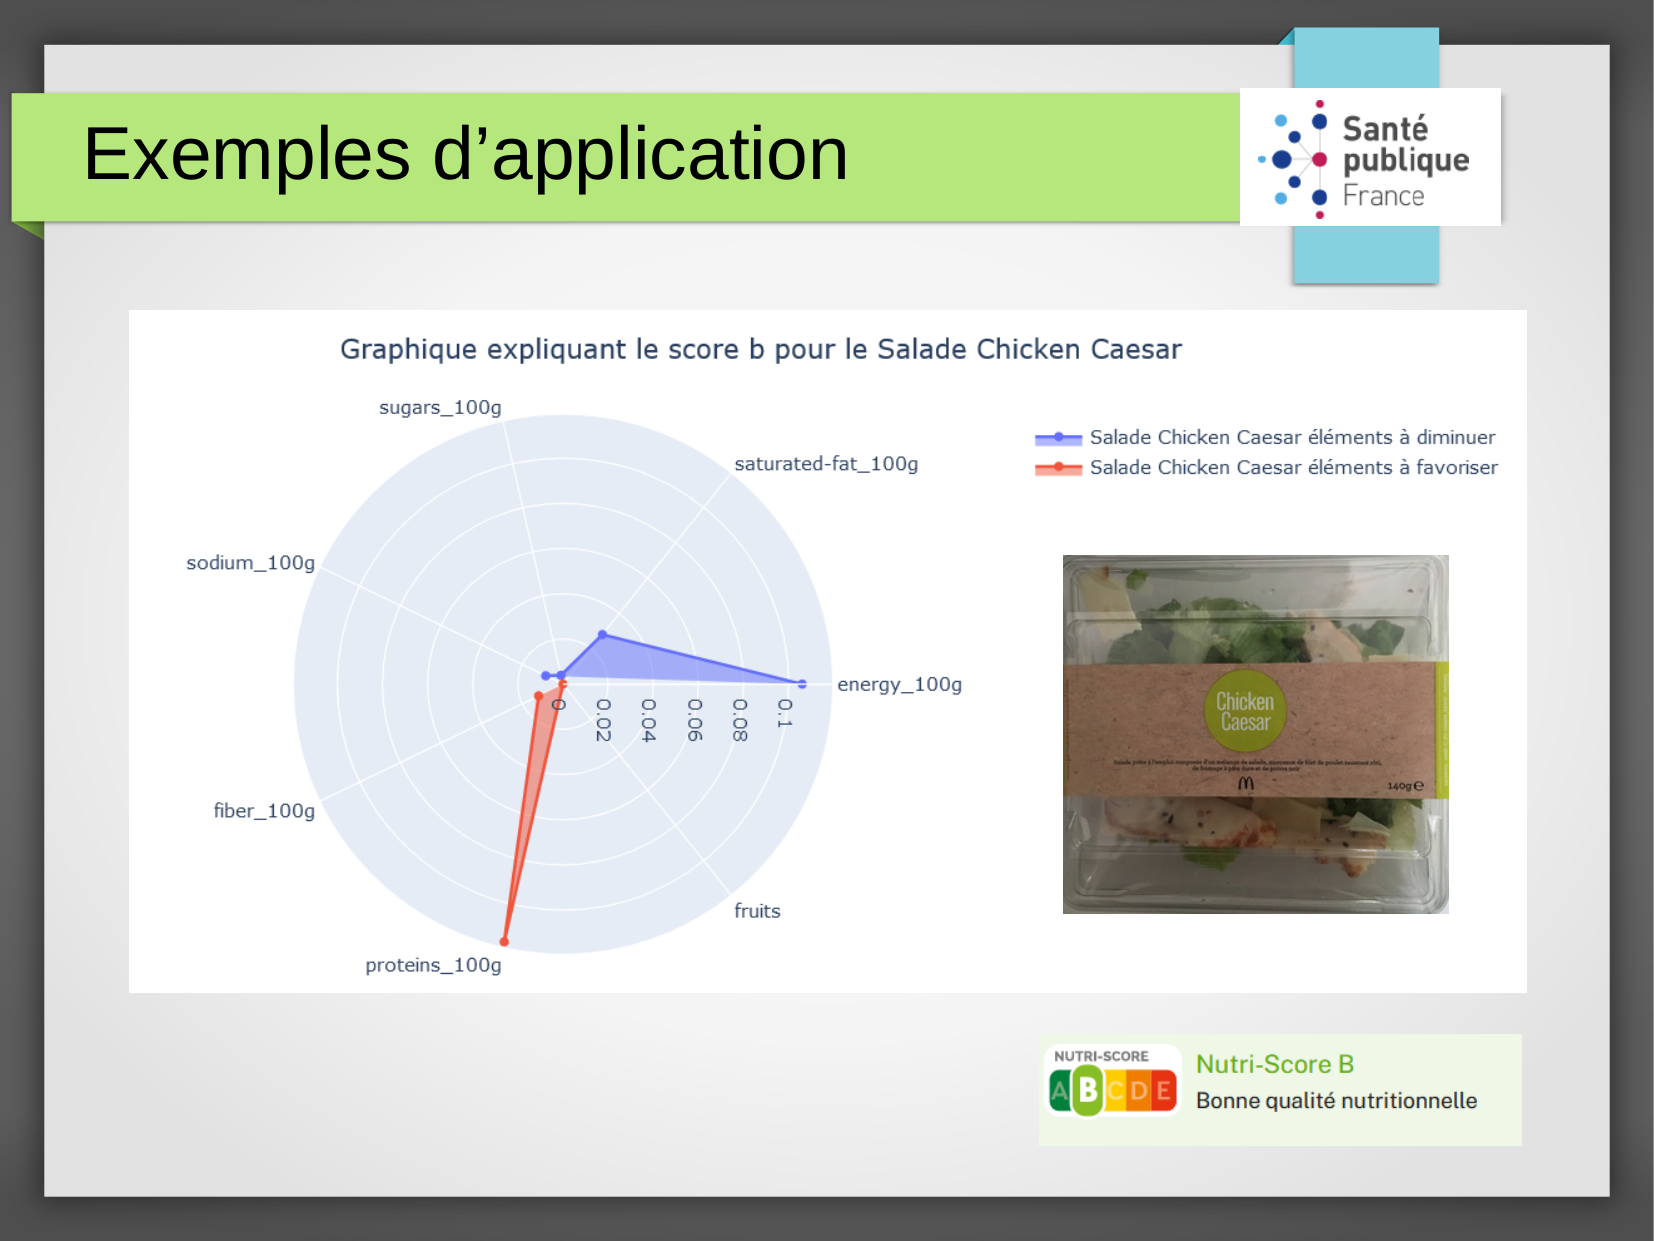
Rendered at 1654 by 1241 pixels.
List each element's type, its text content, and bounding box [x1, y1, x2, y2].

title Exemples d’application [82, 94, 1240, 213]
picture [0, 0, 1654, 1241]
